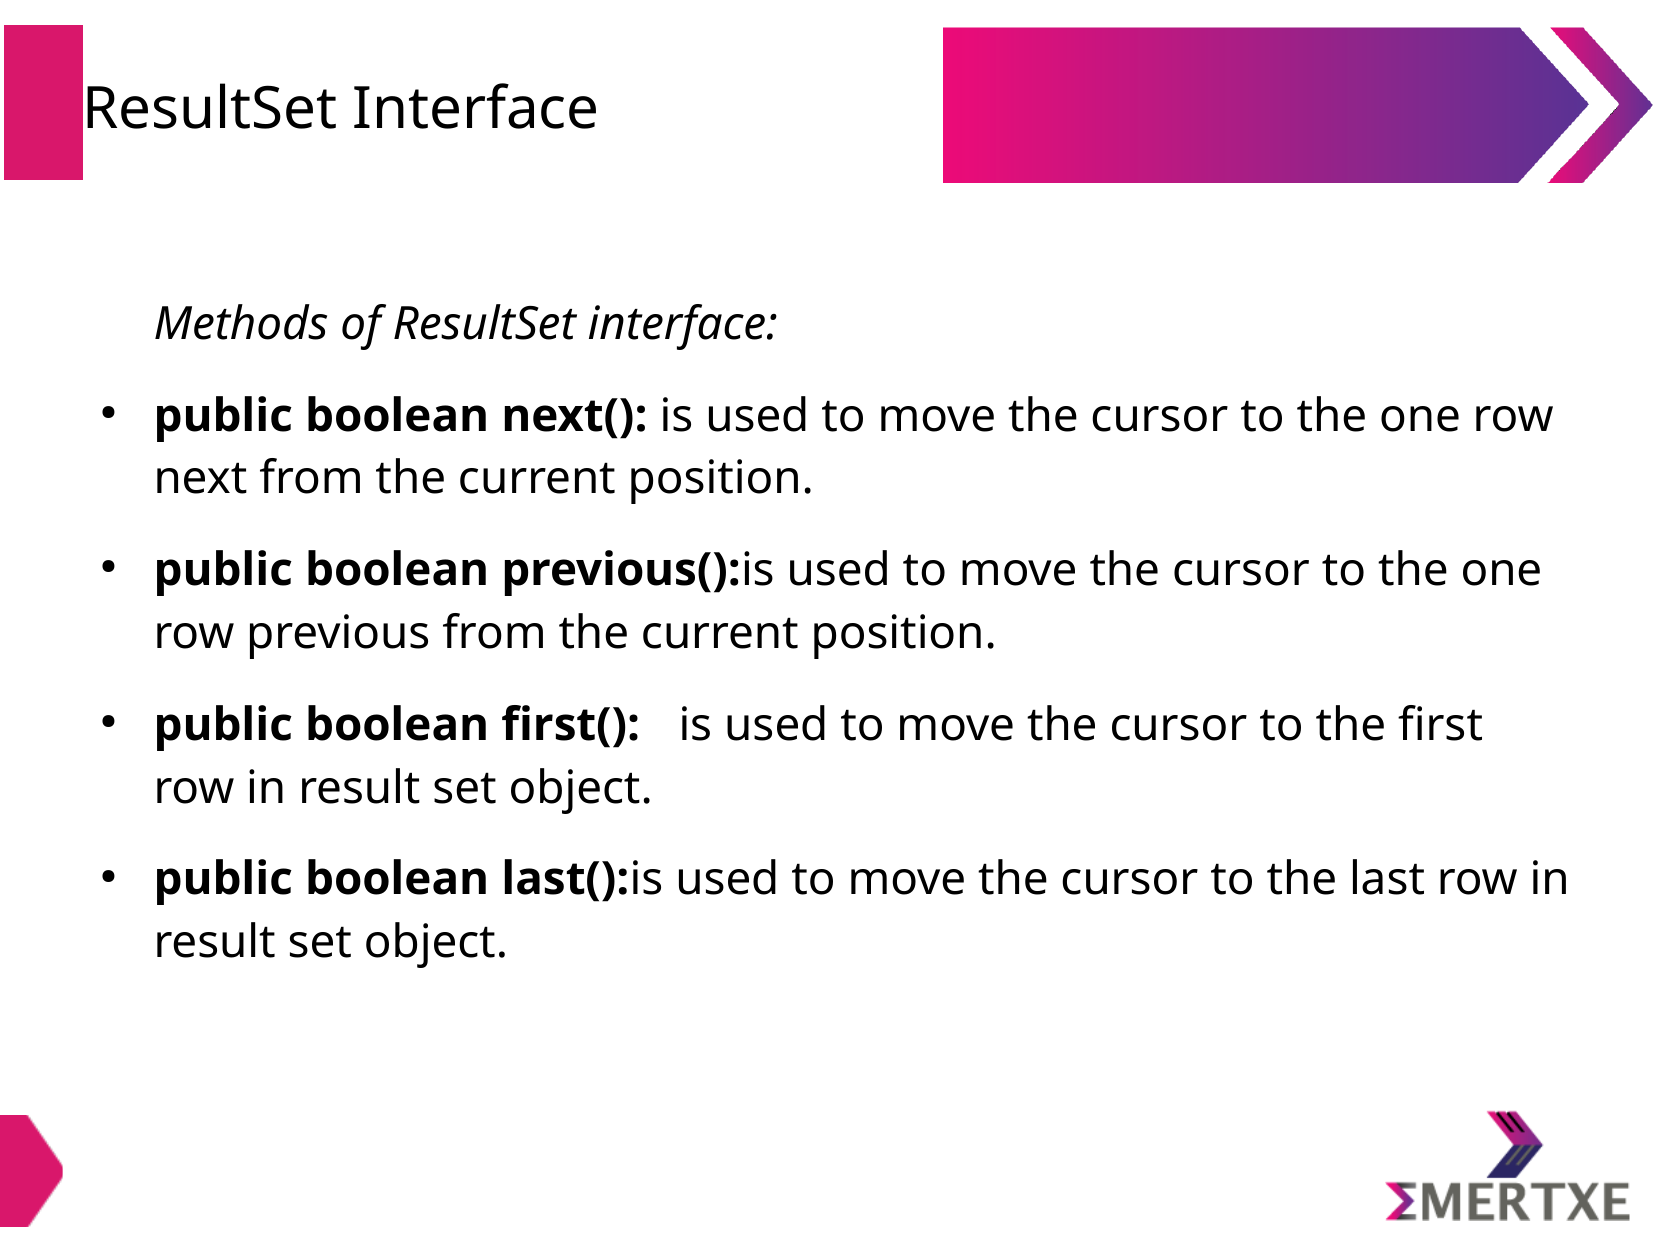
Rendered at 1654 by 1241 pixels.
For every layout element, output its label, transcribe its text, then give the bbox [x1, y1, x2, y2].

picture [1385, 1107, 1631, 1221]
list Methods of ResultSet interface: public boolean next(): is used to move the cursor to the one row next from the current position. public boolean previous():is used to move the cursor to the one row previous from the current position. public boolean first(): is used to move the cursor to the first row in result set object. public boolean last():is used to move the cursor to the last row in result set object. [82, 290, 1571, 1010]
title ResultSet Interface [82, 2, 1571, 210]
picture [1571, 27, 1653, 183]
